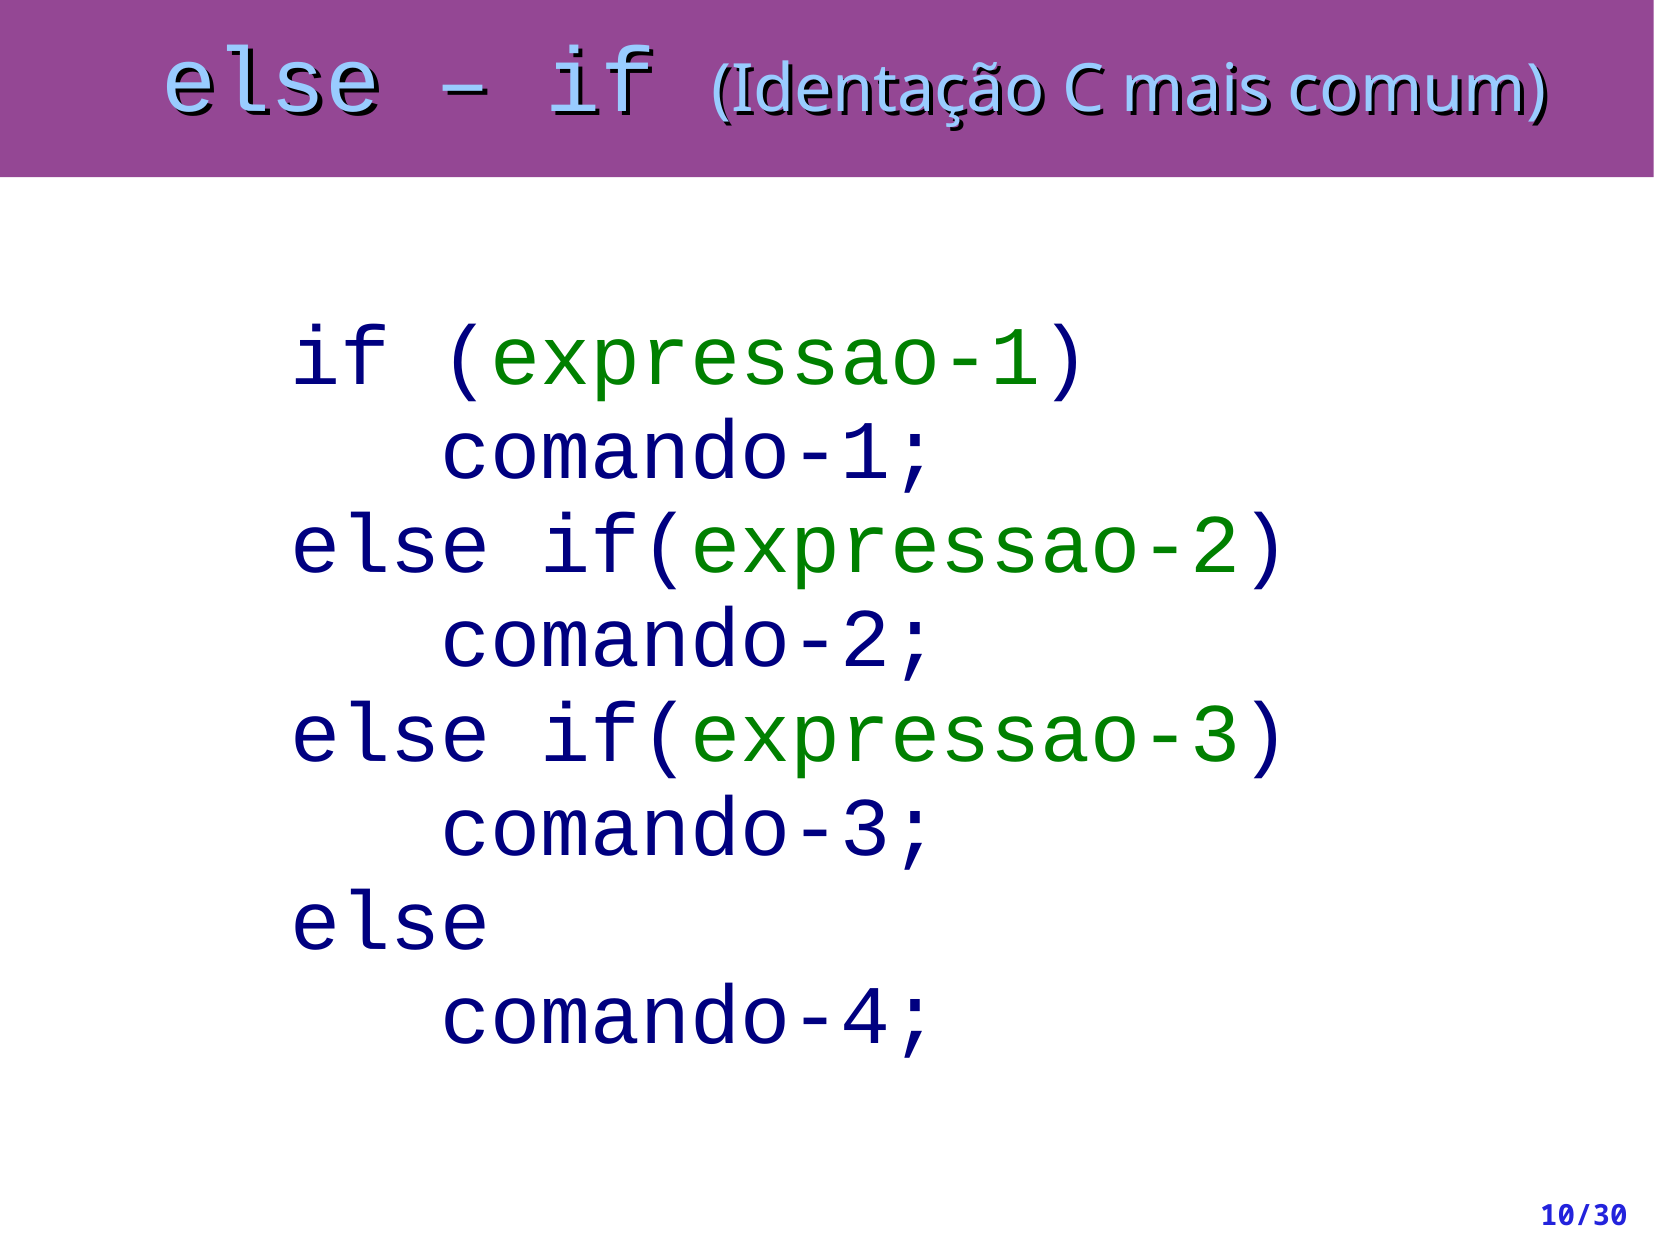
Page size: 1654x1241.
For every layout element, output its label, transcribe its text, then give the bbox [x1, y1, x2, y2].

text_box if (expressao-1) comando-1; else if(expressao-2) comando-2; else if(expressao-3) comando-3; else comando-4; [259, 303, 1560, 1083]
title else – if (Identação C mais comum) [82, 0, 1571, 176]
